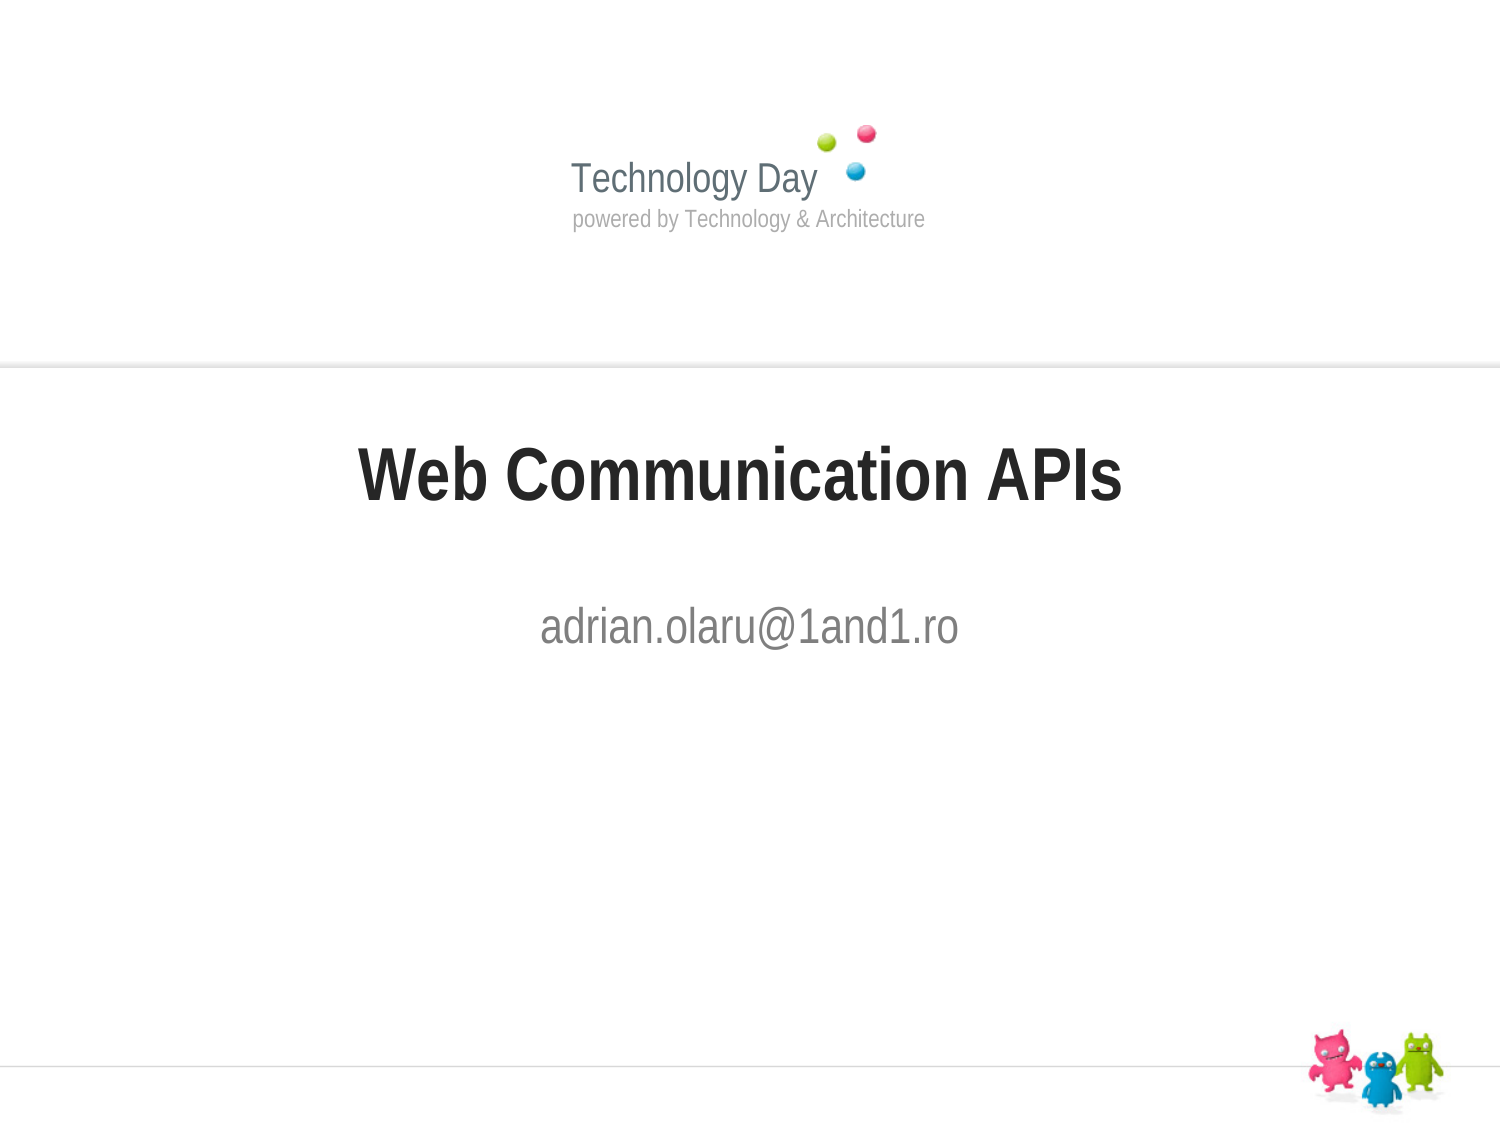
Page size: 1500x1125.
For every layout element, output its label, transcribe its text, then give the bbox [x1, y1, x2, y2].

text_box adrian.olaru@1and1.ro [225, 585, 1276, 874]
text_box Web Communication APIs [112, 349, 1388, 591]
picture [0, 1012, 1500, 1125]
